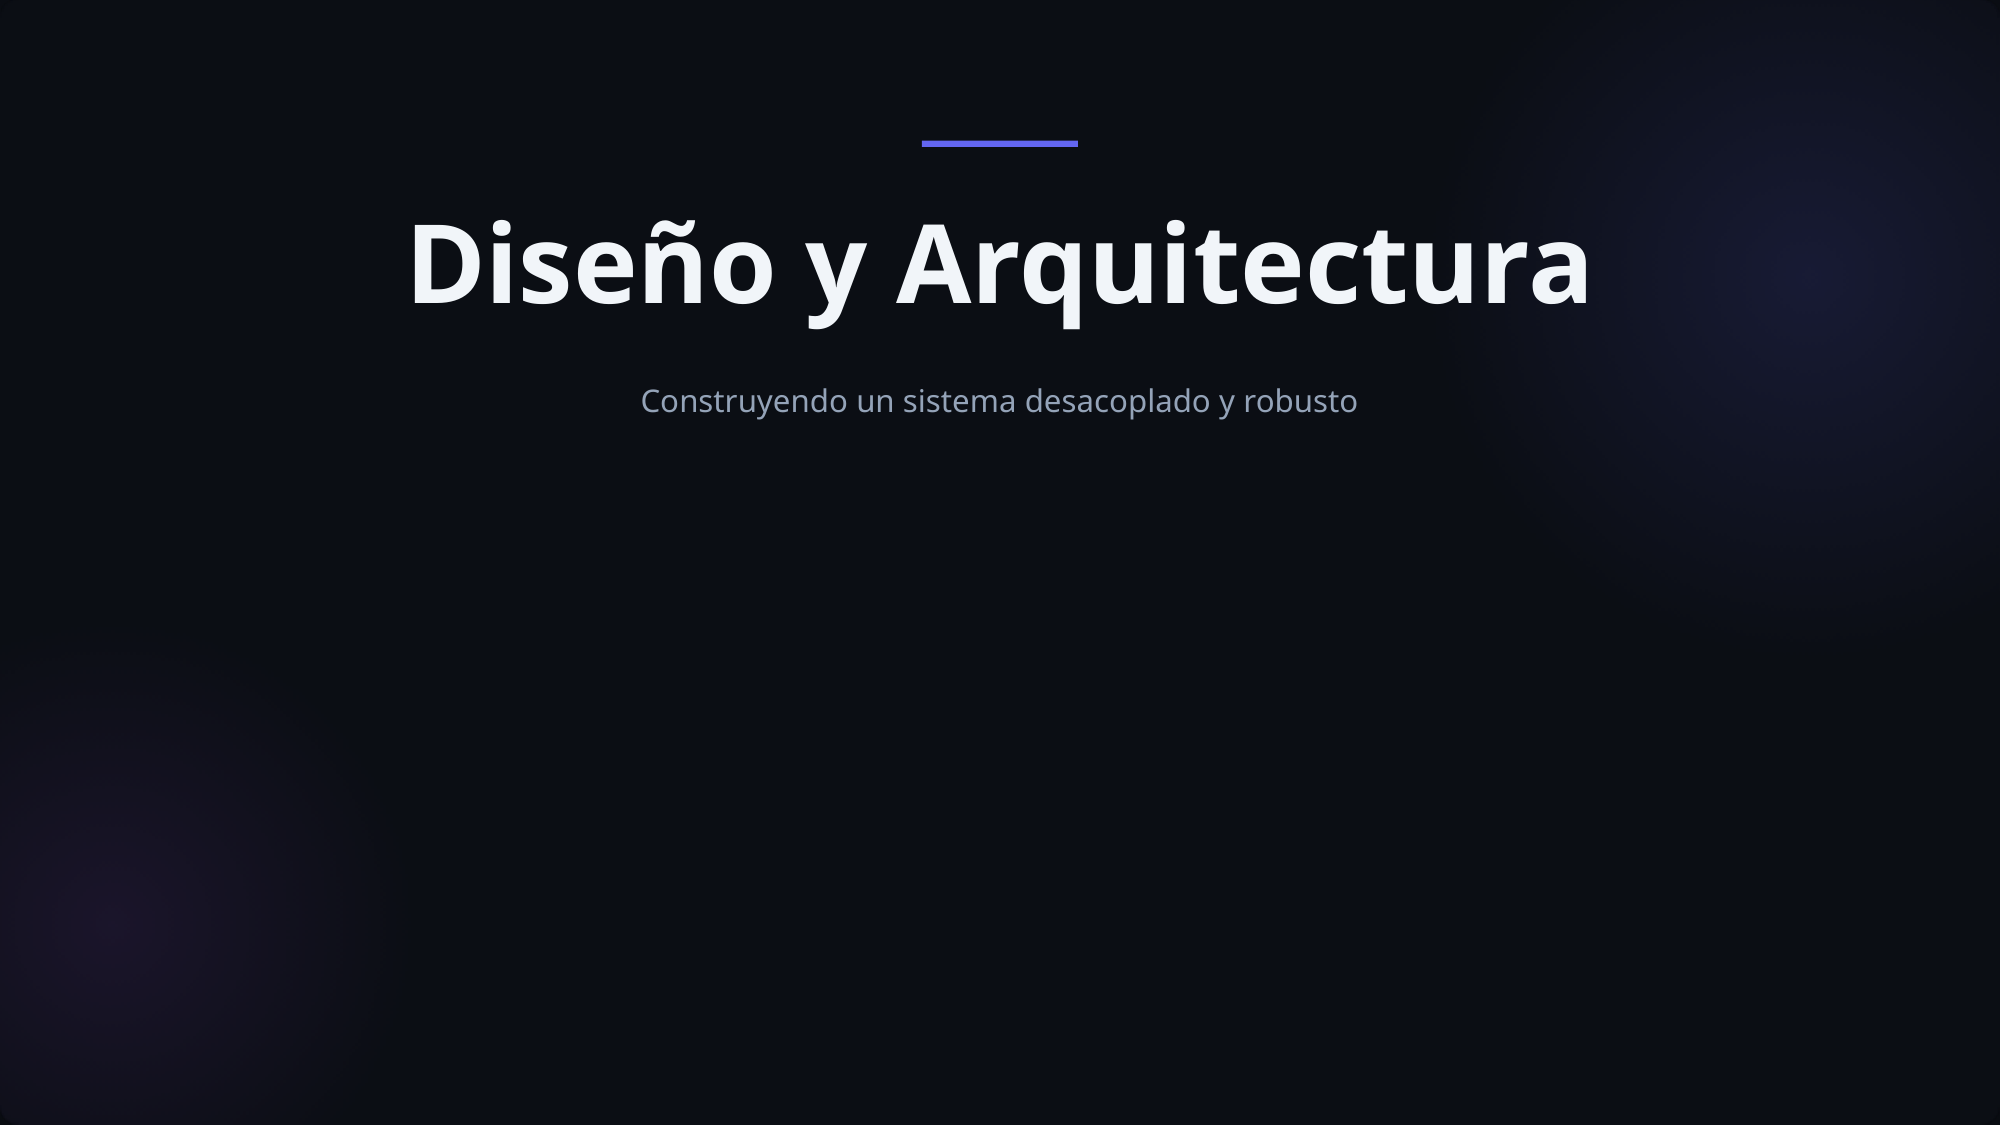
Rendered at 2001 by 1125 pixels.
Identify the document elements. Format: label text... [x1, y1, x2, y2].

text_box Diseño y Arquitectura [48, 193, 1952, 325]
text_box Diseño y Arquitectura [1041, 255, 1064, 291]
text_box [921, 140, 1078, 147]
picture [0, 0, 2000, 1125]
text_box Construyendo un sistema desacoplado y robusto [93, 359, 1907, 420]
